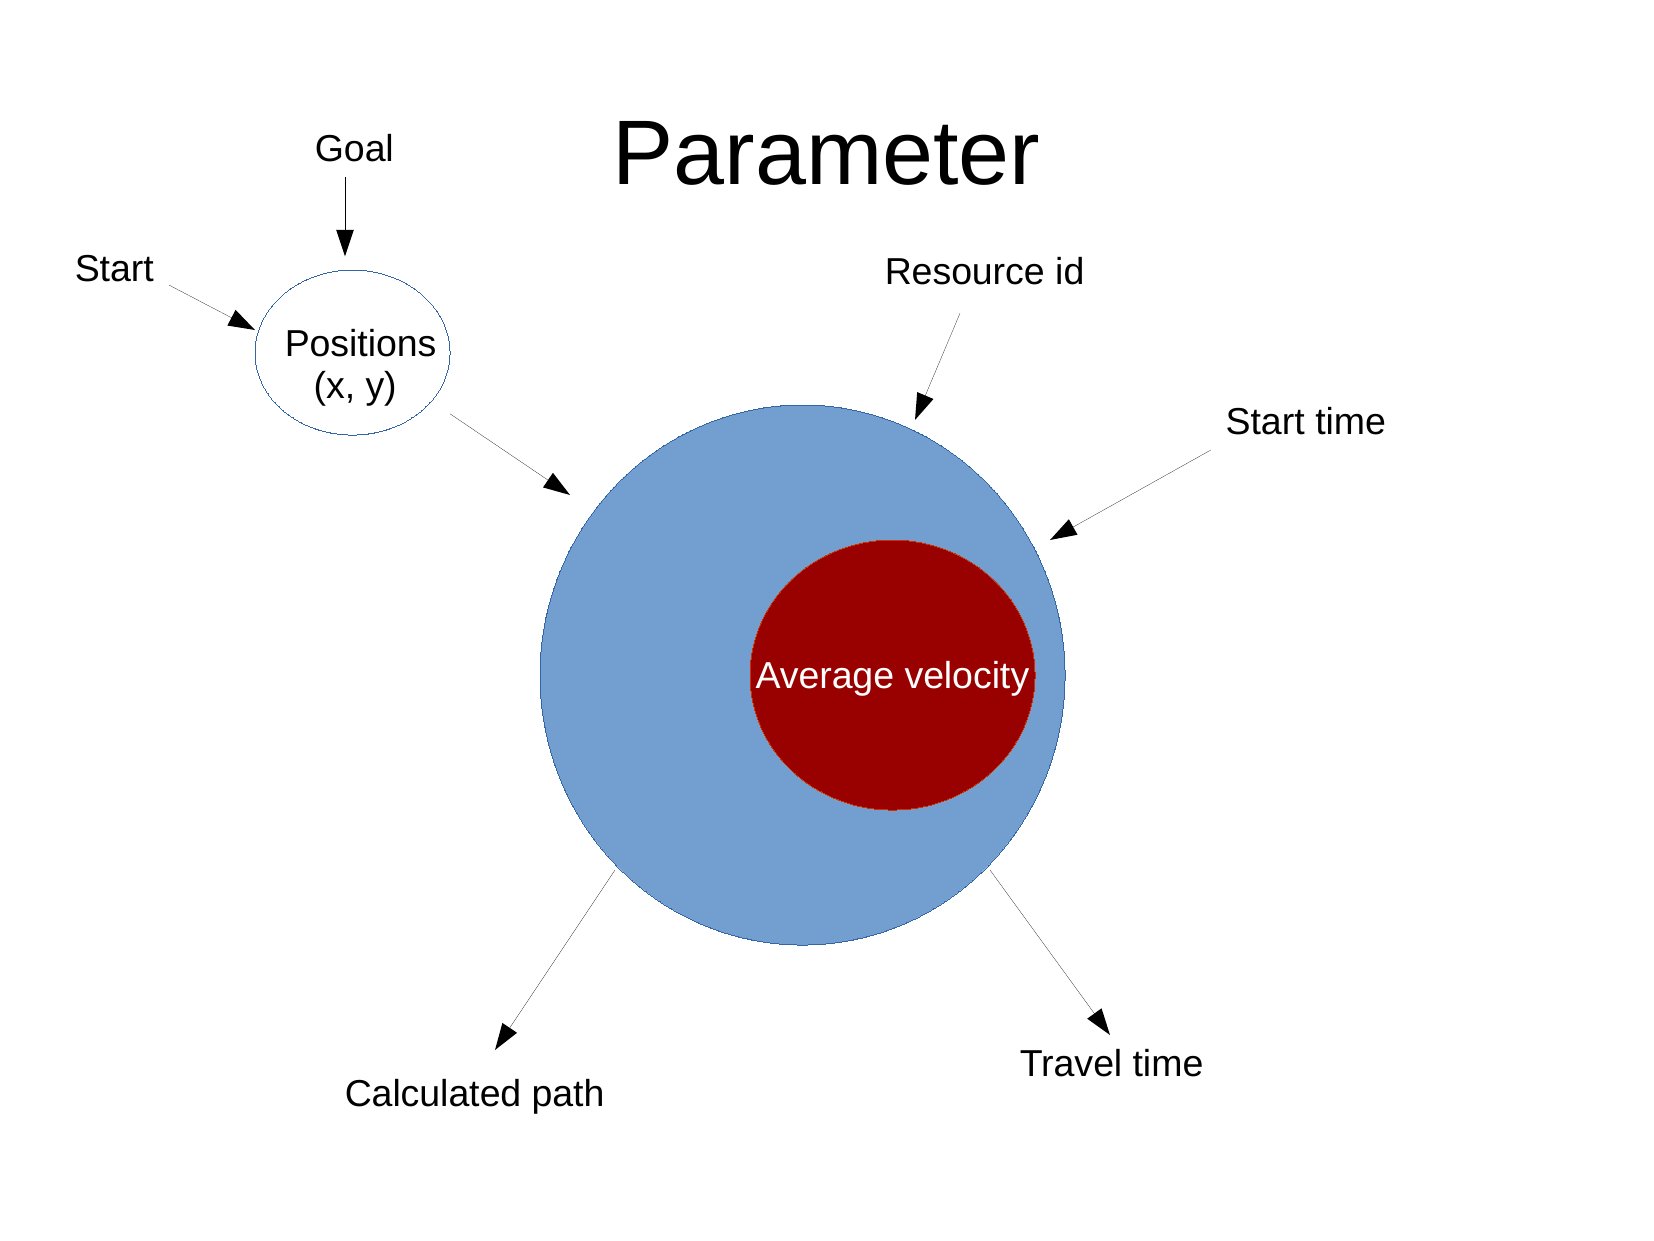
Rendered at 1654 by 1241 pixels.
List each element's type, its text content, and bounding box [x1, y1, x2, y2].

text_box Goal [300, 120, 409, 177]
text_box Travel time [1005, 1035, 1219, 1092]
text_box Calculated path [330, 1065, 620, 1122]
title Parameter [82, 49, 1571, 257]
text_box Start [60, 240, 169, 301]
text_box Start time [1210, 393, 1402, 451]
text_box Average velocity [750, 540, 1036, 811]
text_box [540, 405, 1066, 946]
text_box Positions (x, y) [270, 315, 452, 414]
text_box Resource id [870, 243, 1100, 301]
